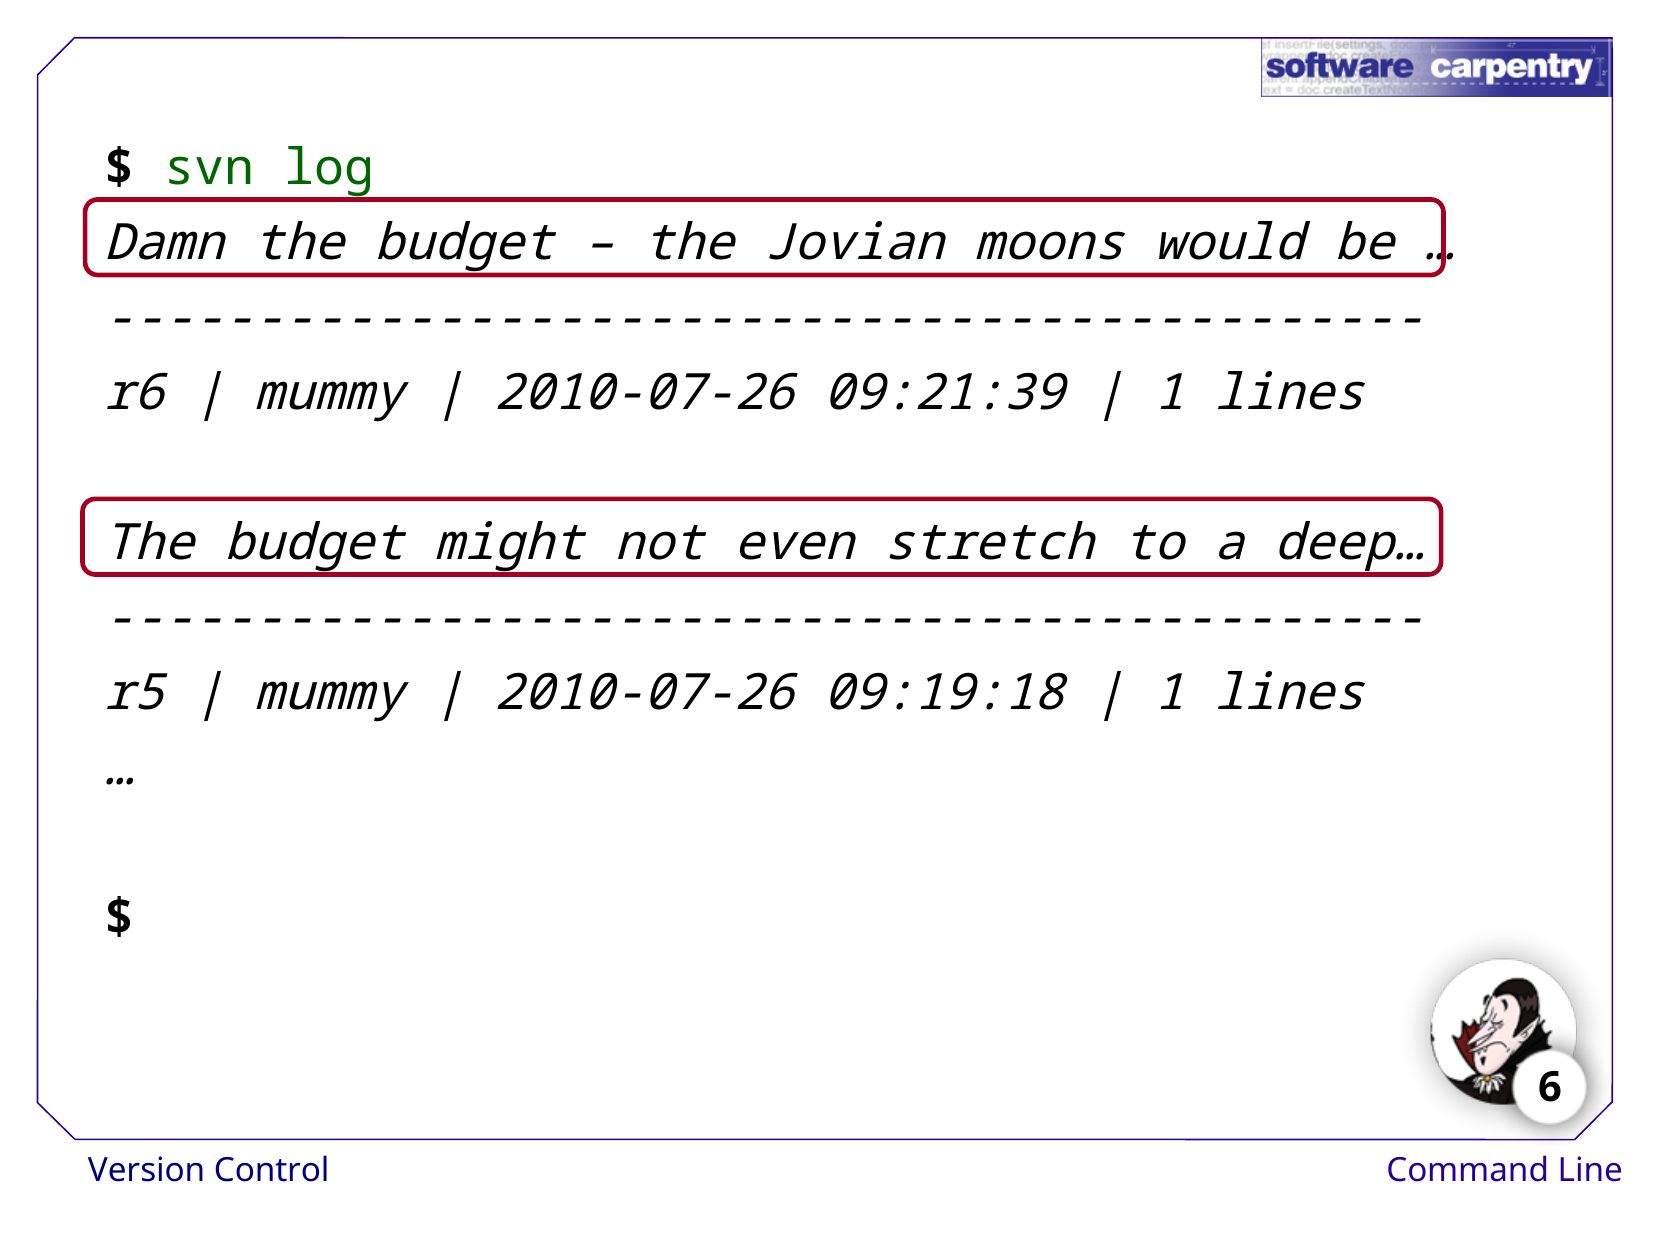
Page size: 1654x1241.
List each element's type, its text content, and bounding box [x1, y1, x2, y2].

text_box $ svn log Damn the budget – the Jovian moons would be … -------------------------------------------- r6 | mummy | 2010-07-26 09:21:39 | 1 lines The budget might not even stretch to a deep… -------------------------------------------- r5 | mummy | 2010-07-26 09:19:18 | 1 lines … $ [89, 502, 1438, 572]
text_box 6 [1505, 1057, 1595, 1119]
picture [1393, 926, 1618, 1146]
text_box $ svn log Damn the budget – the Jovian moons would be … -------------------------------------------- r6 | mummy | 2010-07-26 09:21:39 | 1 lines The budget might not even stretch to a deep… -------------------------------------------- r5 | mummy | 2010-07-26 09:19:18 | 1 lines … $ [89, 112, 1572, 1036]
text_box $ svn log Damn the budget – the Jovian moons would be … -------------------------------------------- r6 | mummy | 2010-07-26 09:21:39 | 1 lines The budget might not even stretch to a deep… -------------------------------------------- r5 | mummy | 2010-07-26 09:19:18 | 1 lines … $ [89, 202, 1441, 272]
picture [1261, 39, 1613, 97]
